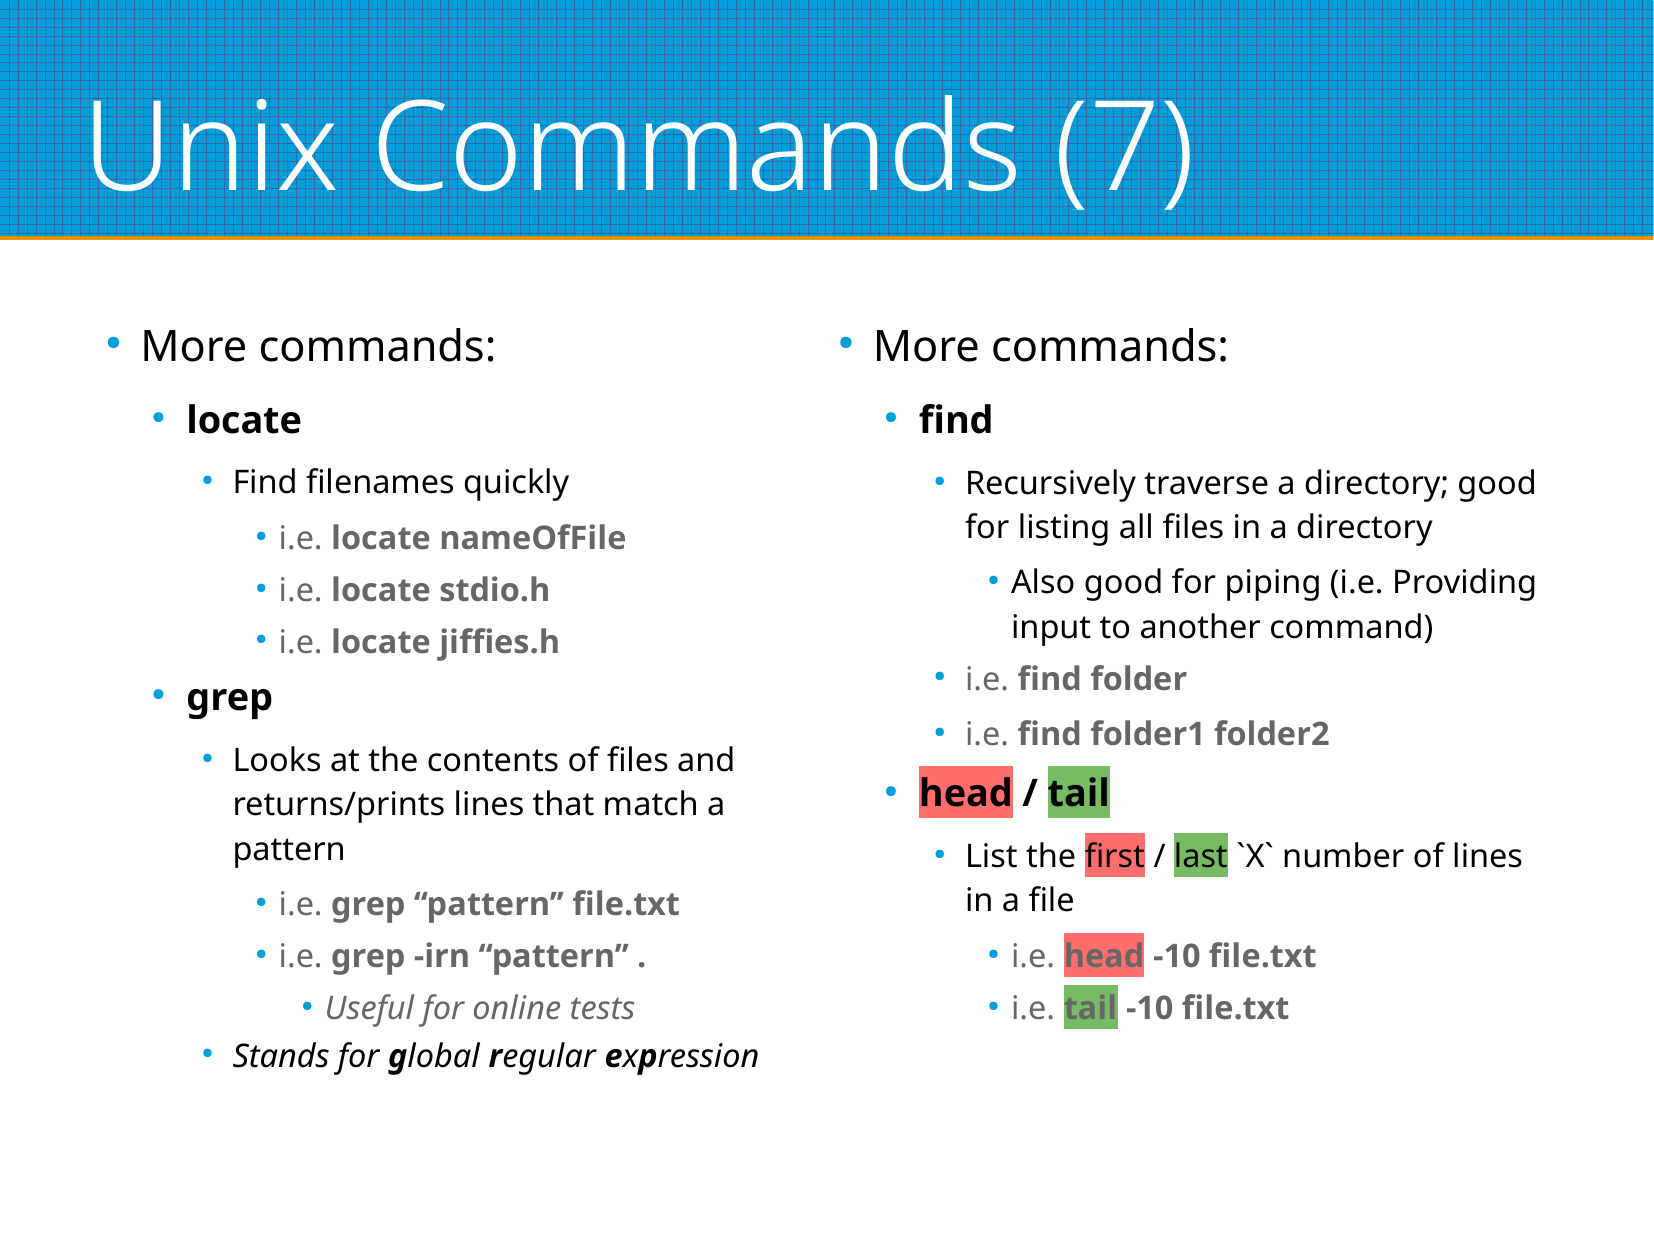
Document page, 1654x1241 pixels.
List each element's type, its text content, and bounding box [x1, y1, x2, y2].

title Unix Commands (7) [82, 19, 1571, 227]
list More commands: find Recursively traverse a directory; good for listing all files in a directory Also good for piping (i.e. Providing input to another command) i.e. find folder i.e. find folder1 folder2 head / tail List the first / last `X` number of lines in a file i.e. head -10 file.txt i.e. tail -10 file.txt [826, 315, 1542, 1081]
list More commands: locate Find filenames quickly i.e. locate nameOfFile i.e. locate stdio.h i.e. locate jiffies.h grep Looks at the contents of files and returns/prints lines that match a pattern i.e. grep ‘‘pattern’’ file.txt i.e. grep -irn ‘‘pattern’’ . Useful for online tests Stands for global regular expression [94, 314, 810, 1081]
